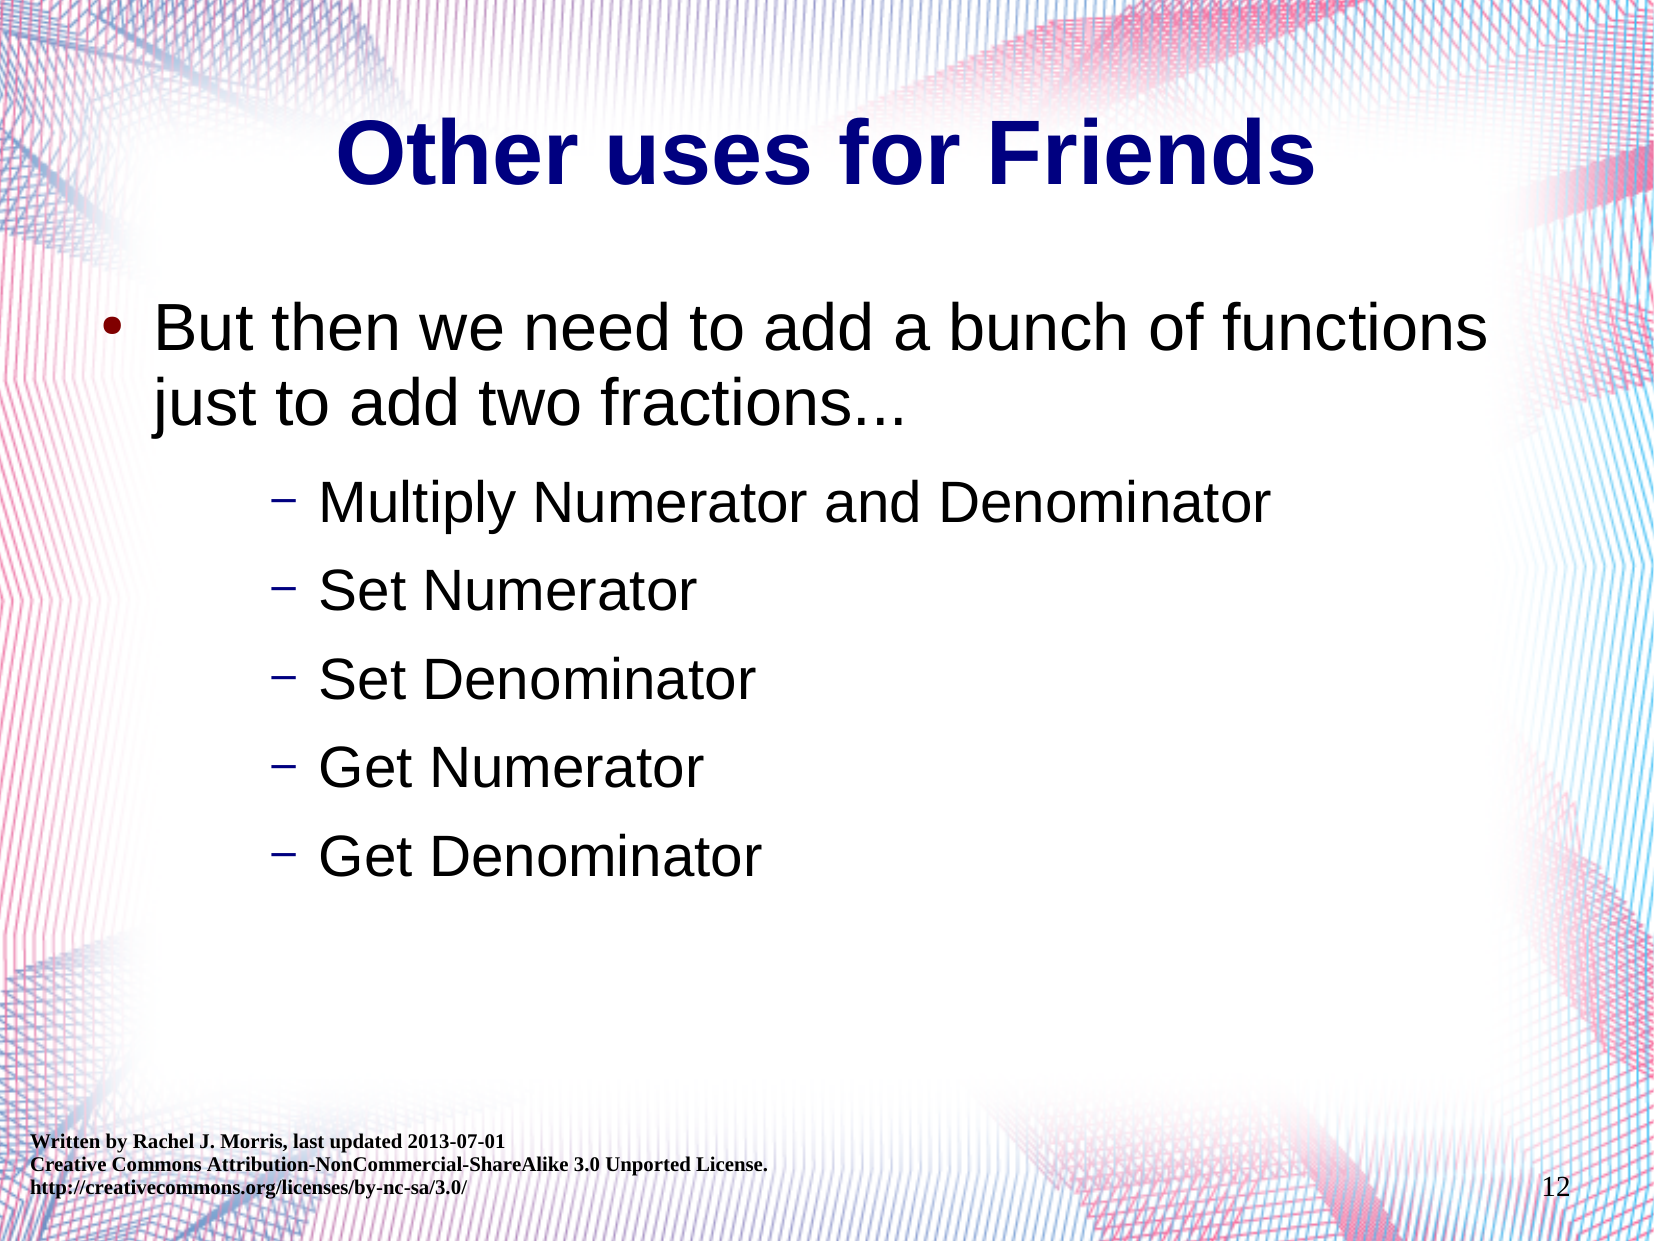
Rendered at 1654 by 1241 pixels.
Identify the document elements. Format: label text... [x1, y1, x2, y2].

picture [0, 0, 1654, 1241]
list But then we need to add a bunch of functions just to add two fractions... Multiply Numerator and Denominator Set Numerator Set Denominator Get Numerator Get Denominator [82, 290, 1571, 946]
title Other uses for Friends [82, 49, 1571, 257]
